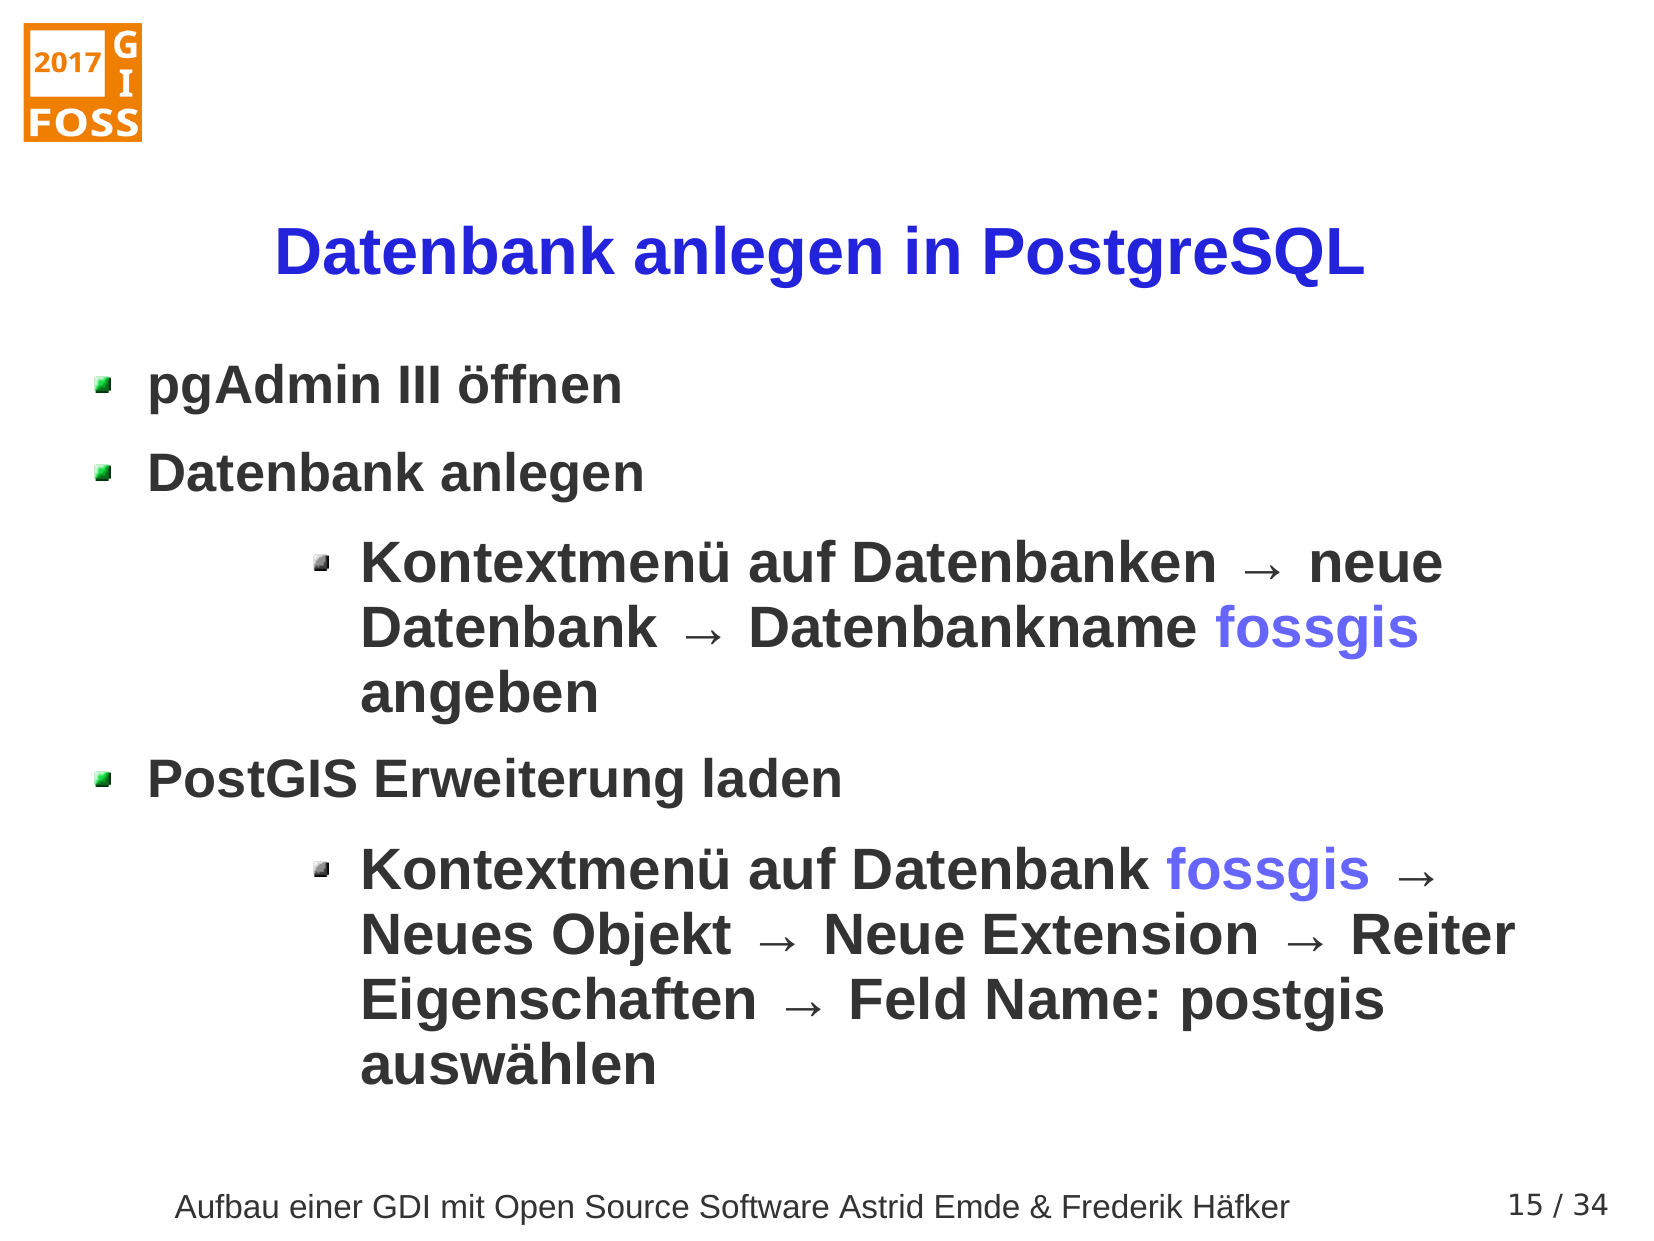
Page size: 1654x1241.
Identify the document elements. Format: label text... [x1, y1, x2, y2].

picture [23, 23, 142, 142]
title Datenbank anlegen in PostgreSQL [76, 177, 1565, 325]
list pgAdmin III öffnen Datenbank anlegen Kontextmenü auf Datenbanken → neue Datenbank → Datenbankname fossgis angeben PostGIS Erweiterung laden Kontextmenü auf Datenbank fossgis → Neues Objekt → Neue Extension → Reiter Eigenschaften → Feld Name: postgis auswählen [76, 354, 1565, 1197]
